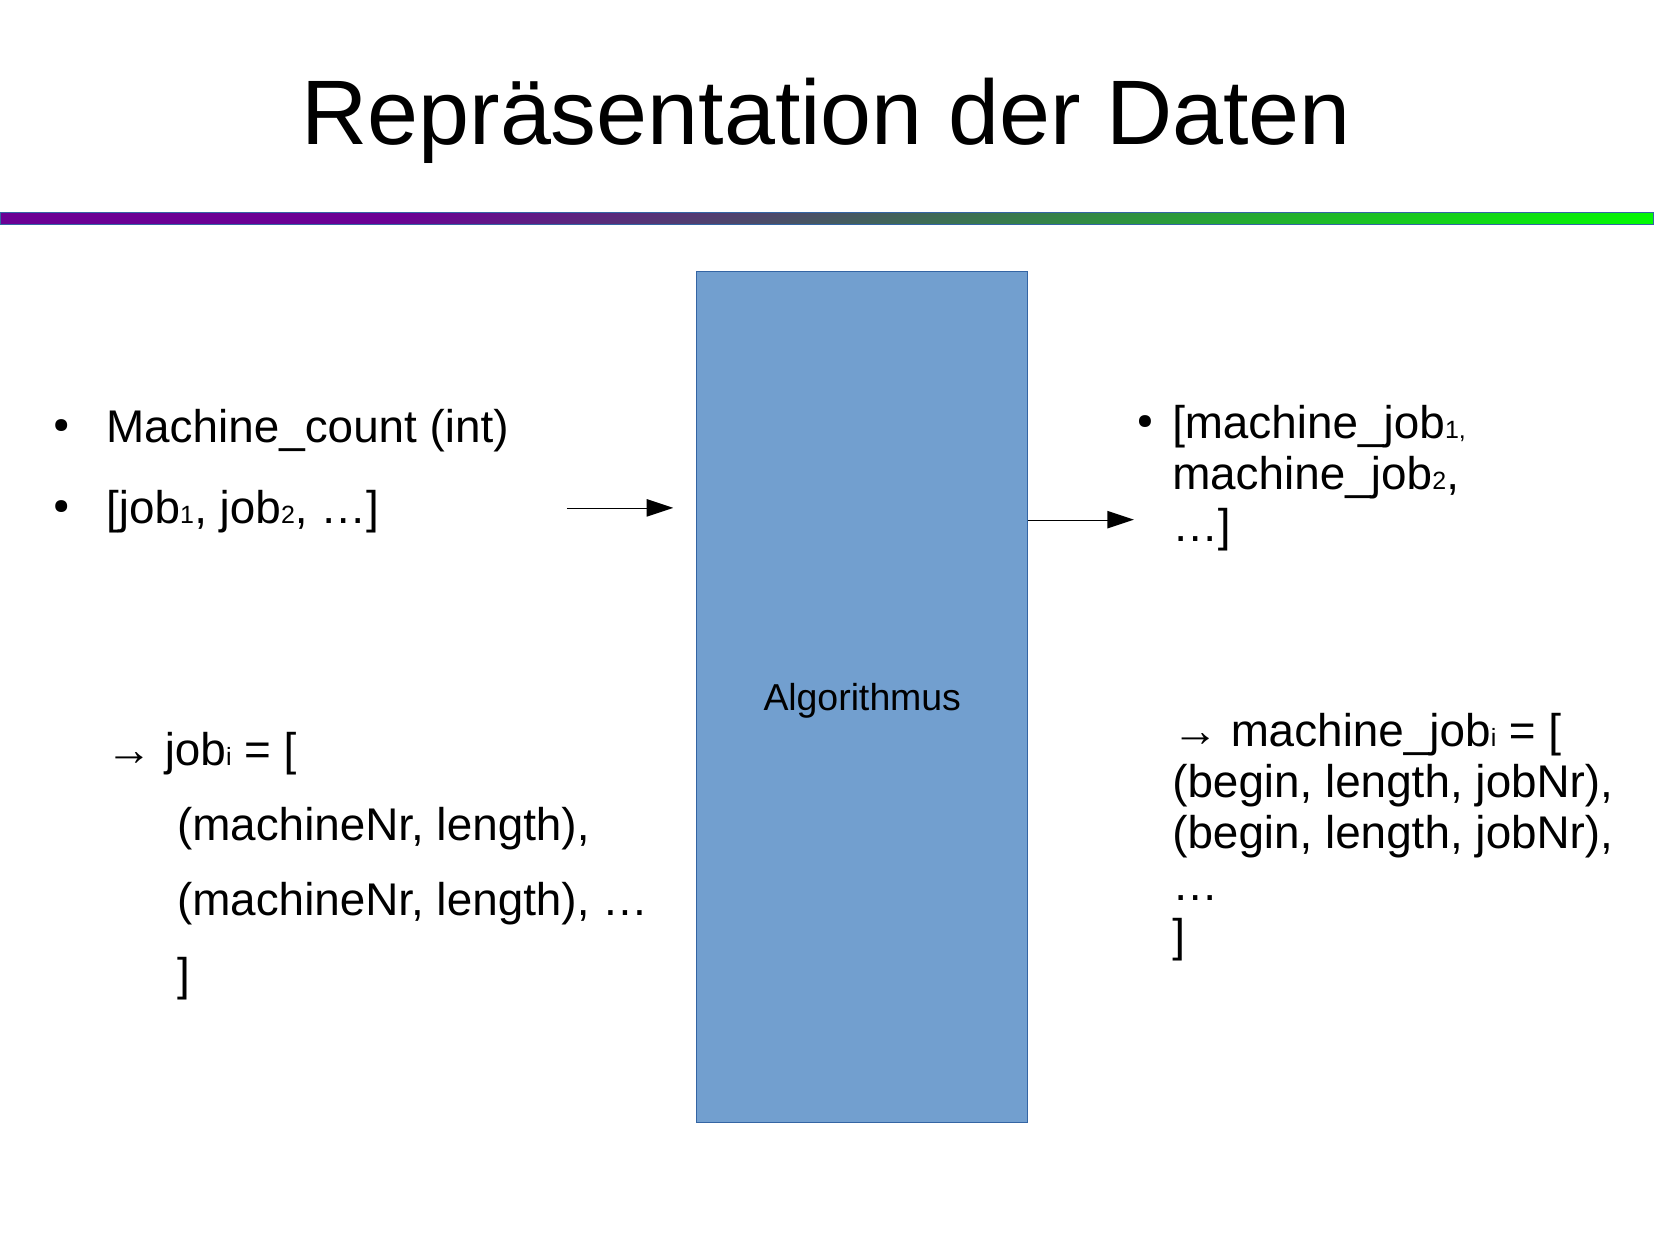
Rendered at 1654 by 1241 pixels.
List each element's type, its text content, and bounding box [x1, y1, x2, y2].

text_box [machine_job1, machine_job2, …] → machine_jobi = [ (begin, length, jobNr), (begin, length, jobNr), … ] [1122, 389, 1642, 1028]
text_box Algorithmus [696, 271, 1028, 1123]
title Repräsentation der Daten [82, 49, 1571, 178]
list Machine_count (int) [job1, job2, …] → jobi = [ (machineNr, length), (machineNr, length), … ] [35, 296, 662, 1016]
